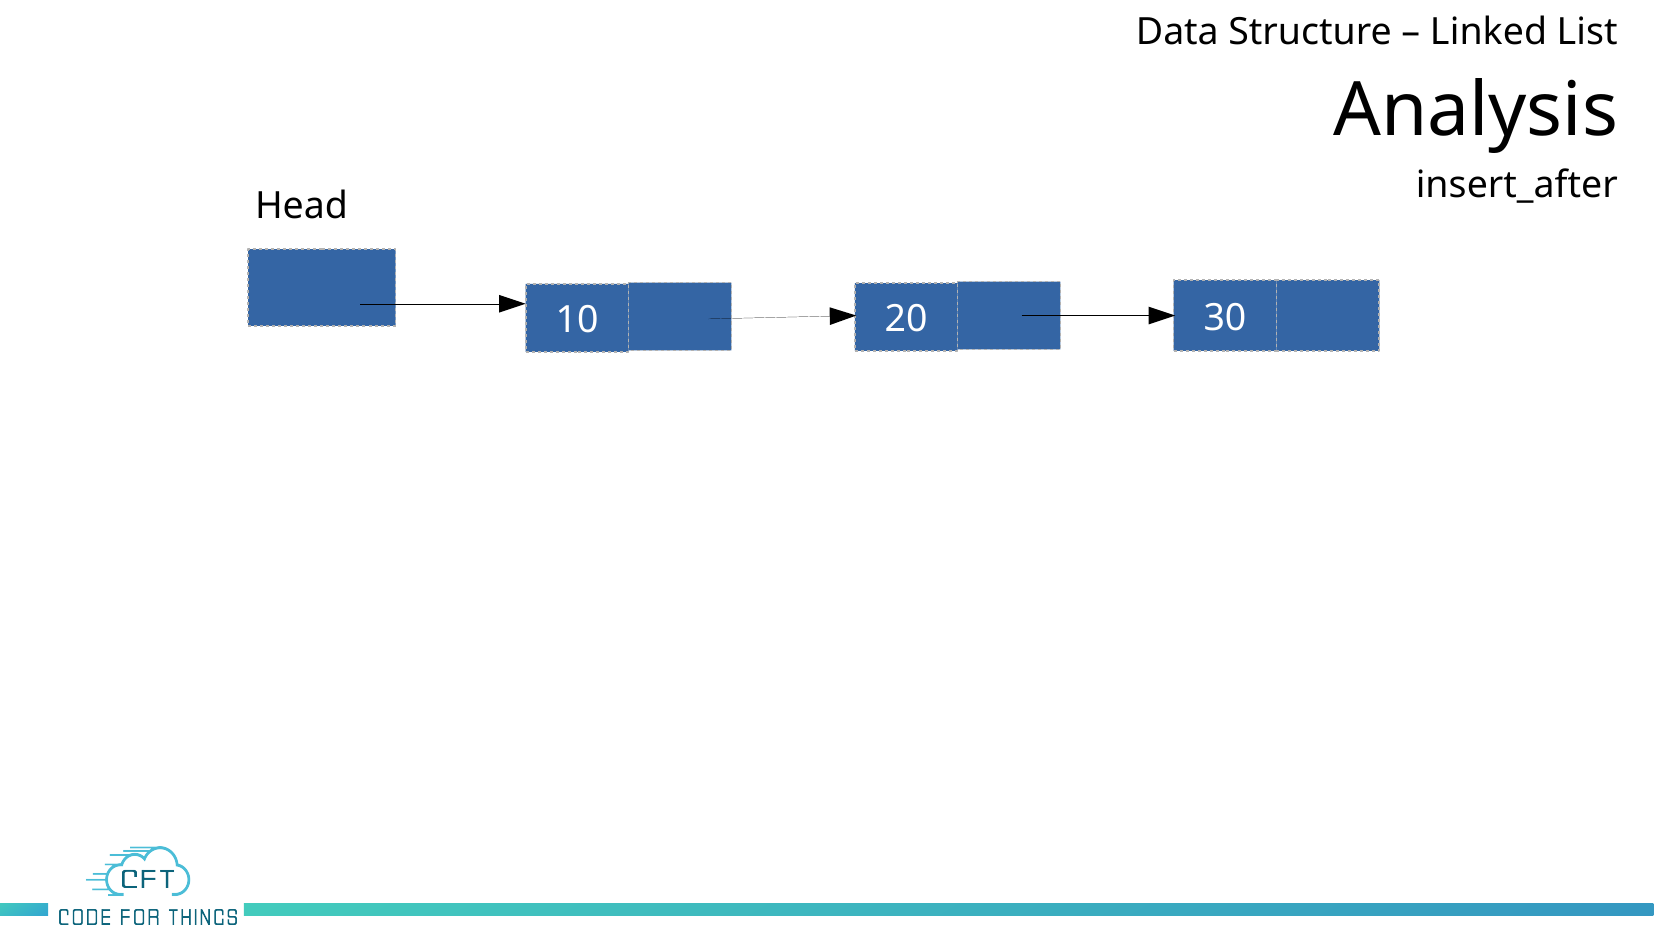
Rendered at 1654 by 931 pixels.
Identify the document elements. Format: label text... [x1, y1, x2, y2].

text_box [248, 251, 396, 326]
text_box Head [240, 171, 407, 251]
text_box 10 [525, 283, 629, 352]
text_box [628, 282, 732, 351]
text_box 30 [1173, 280, 1277, 351]
text_box [1277, 280, 1380, 351]
text_box 20 [854, 283, 958, 351]
title Data Structure – Linked List Analysis insert_after [1099, 0, 1619, 216]
text_box [957, 281, 1061, 350]
picture [59, 846, 237, 925]
